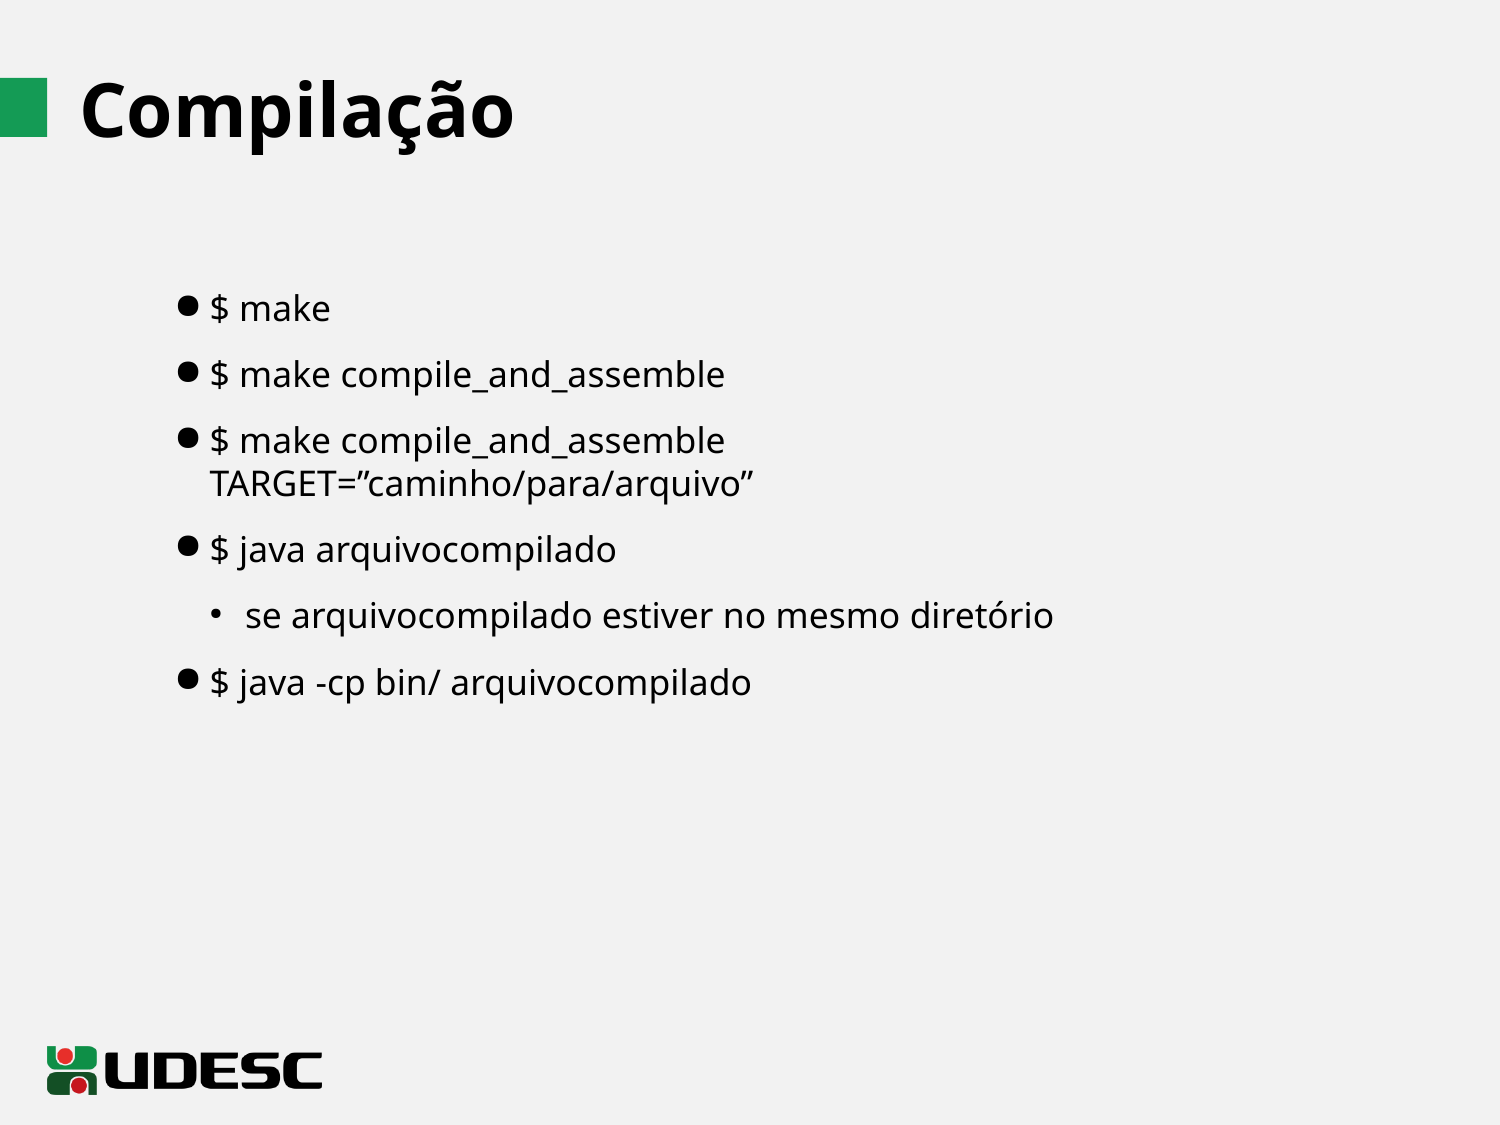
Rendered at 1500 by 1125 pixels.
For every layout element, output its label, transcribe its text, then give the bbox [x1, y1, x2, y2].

picture [47, 1046, 322, 1095]
text_box [0, 77, 48, 137]
text_box Compilação [64, 54, 1081, 160]
text_box $ make $ make compile_and_assemble $ make compile_and_assemble TARGET=”caminho/para/arquivo” $ java arquivocompilado se arquivocompilado estiver no mesmo diretório $ java -cp bin/ arquivocompilado [159, 278, 1128, 710]
